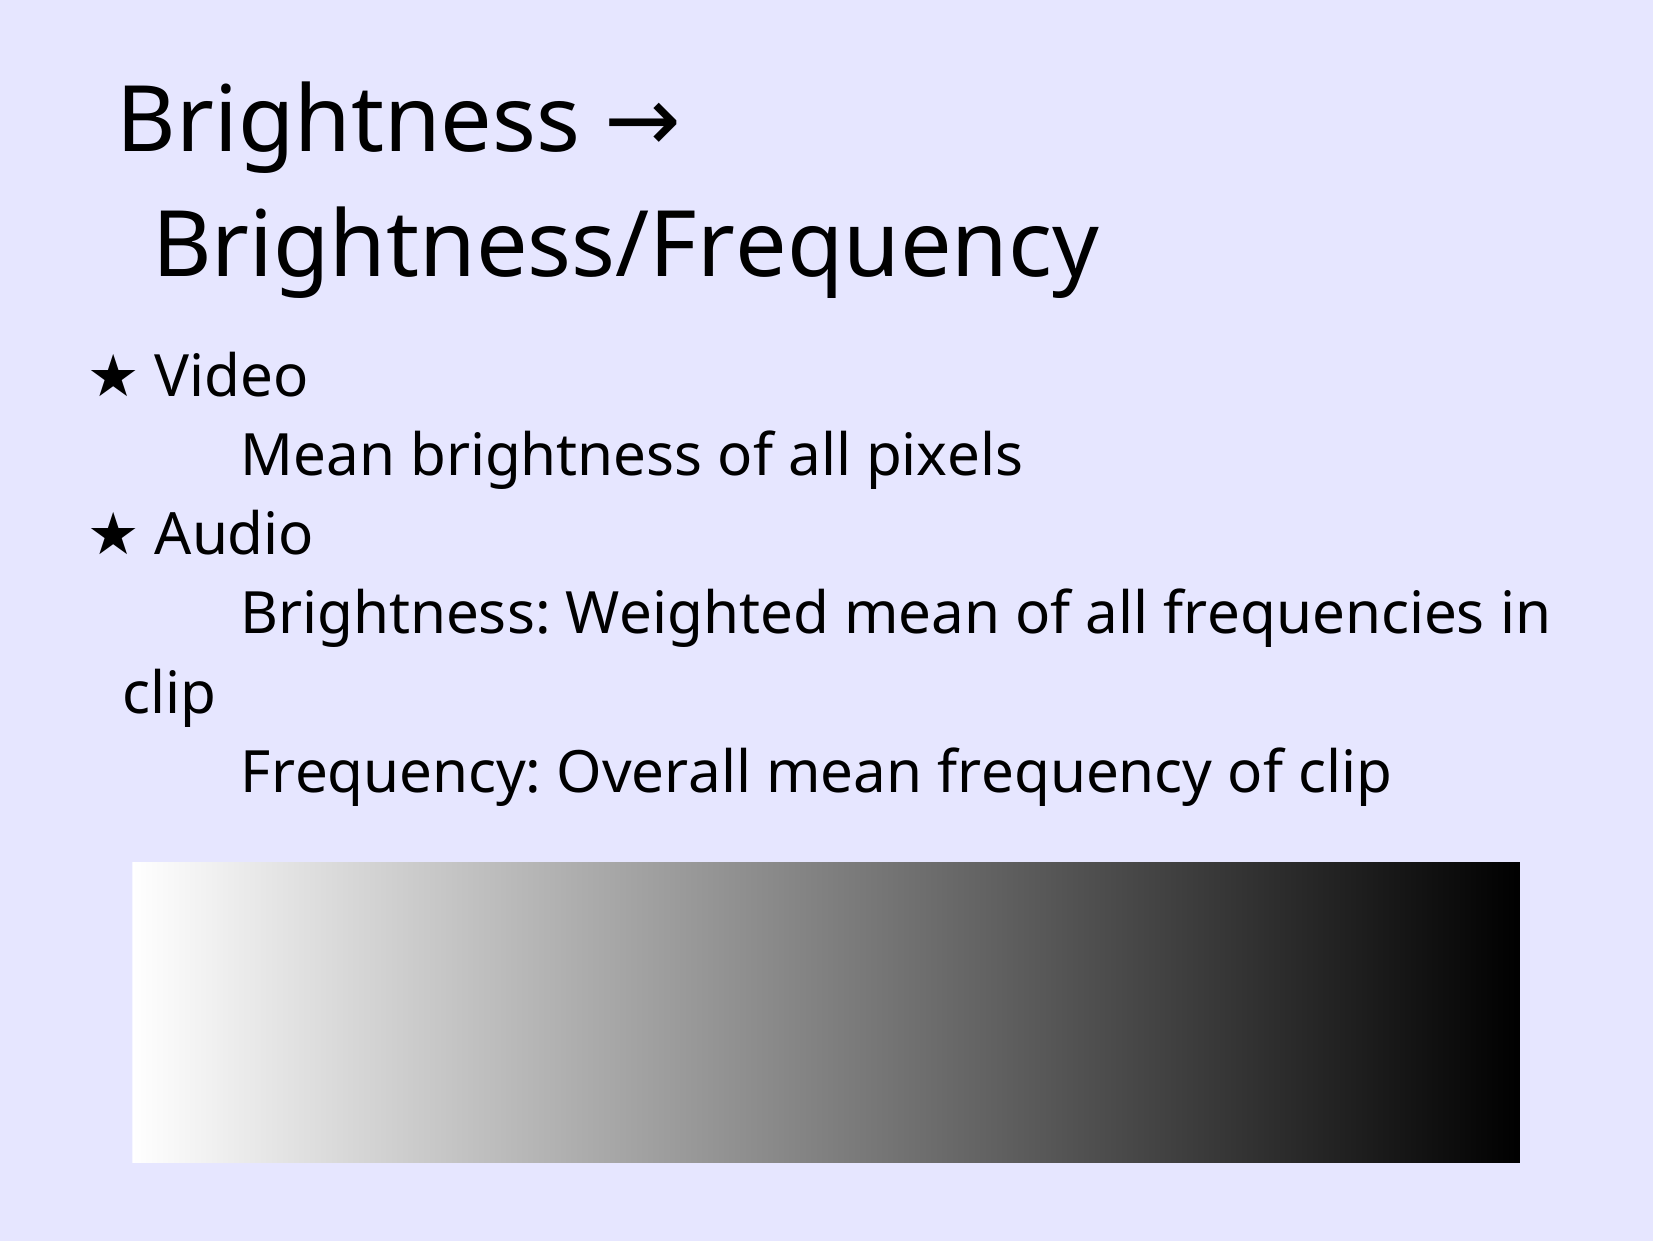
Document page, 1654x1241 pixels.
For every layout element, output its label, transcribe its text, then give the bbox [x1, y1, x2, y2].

title Brightness → Brightness/Frequency [116, 72, 1538, 142]
text_box [132, 862, 1520, 1163]
text_box ★ Video Mean brightness of all pixels ★ Audio Brightness: Weighted mean of all frequencies in clip Frequency: Overall mean frequency of clip [87, 142, 1576, 962]
